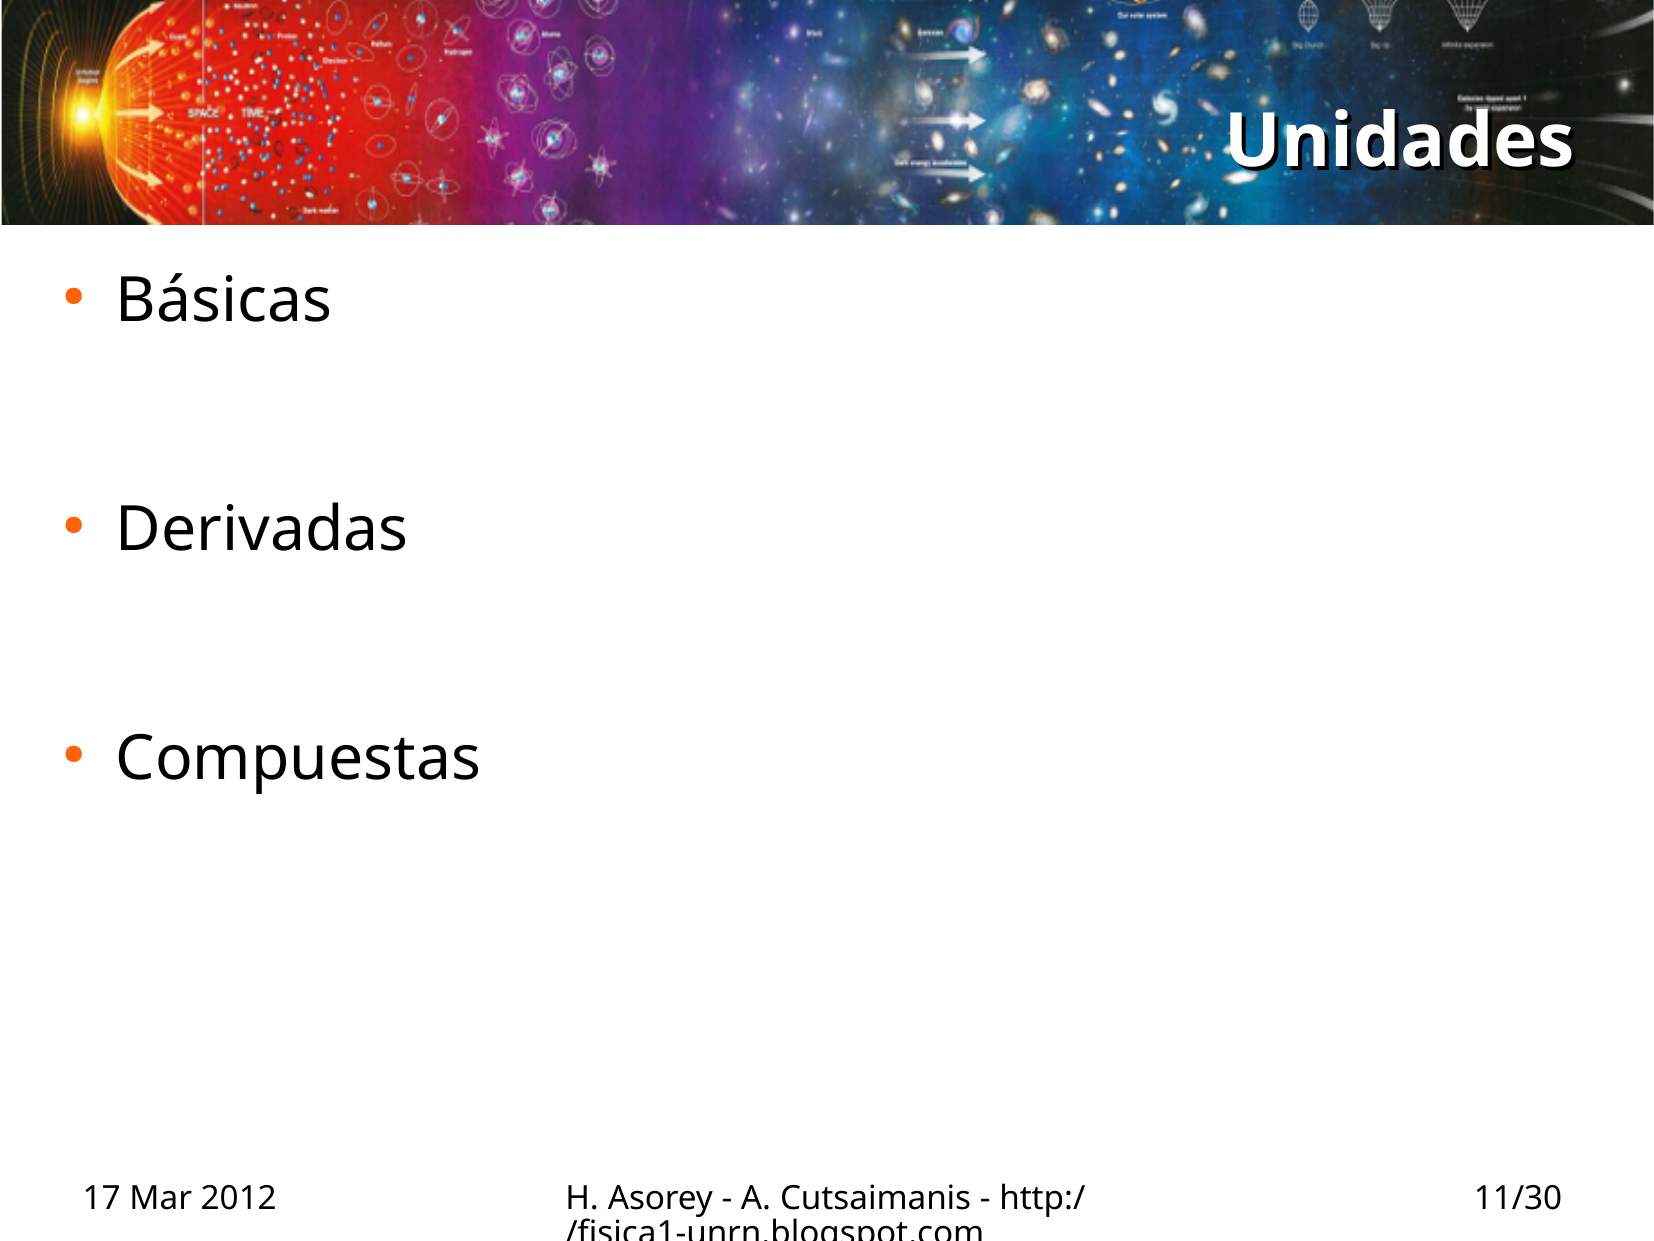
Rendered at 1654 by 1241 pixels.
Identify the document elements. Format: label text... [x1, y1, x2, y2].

picture [1, 0, 1654, 225]
title Unidades [86, 49, 1576, 226]
list Básicas Derivadas Compuestas [45, 255, 1606, 1156]
